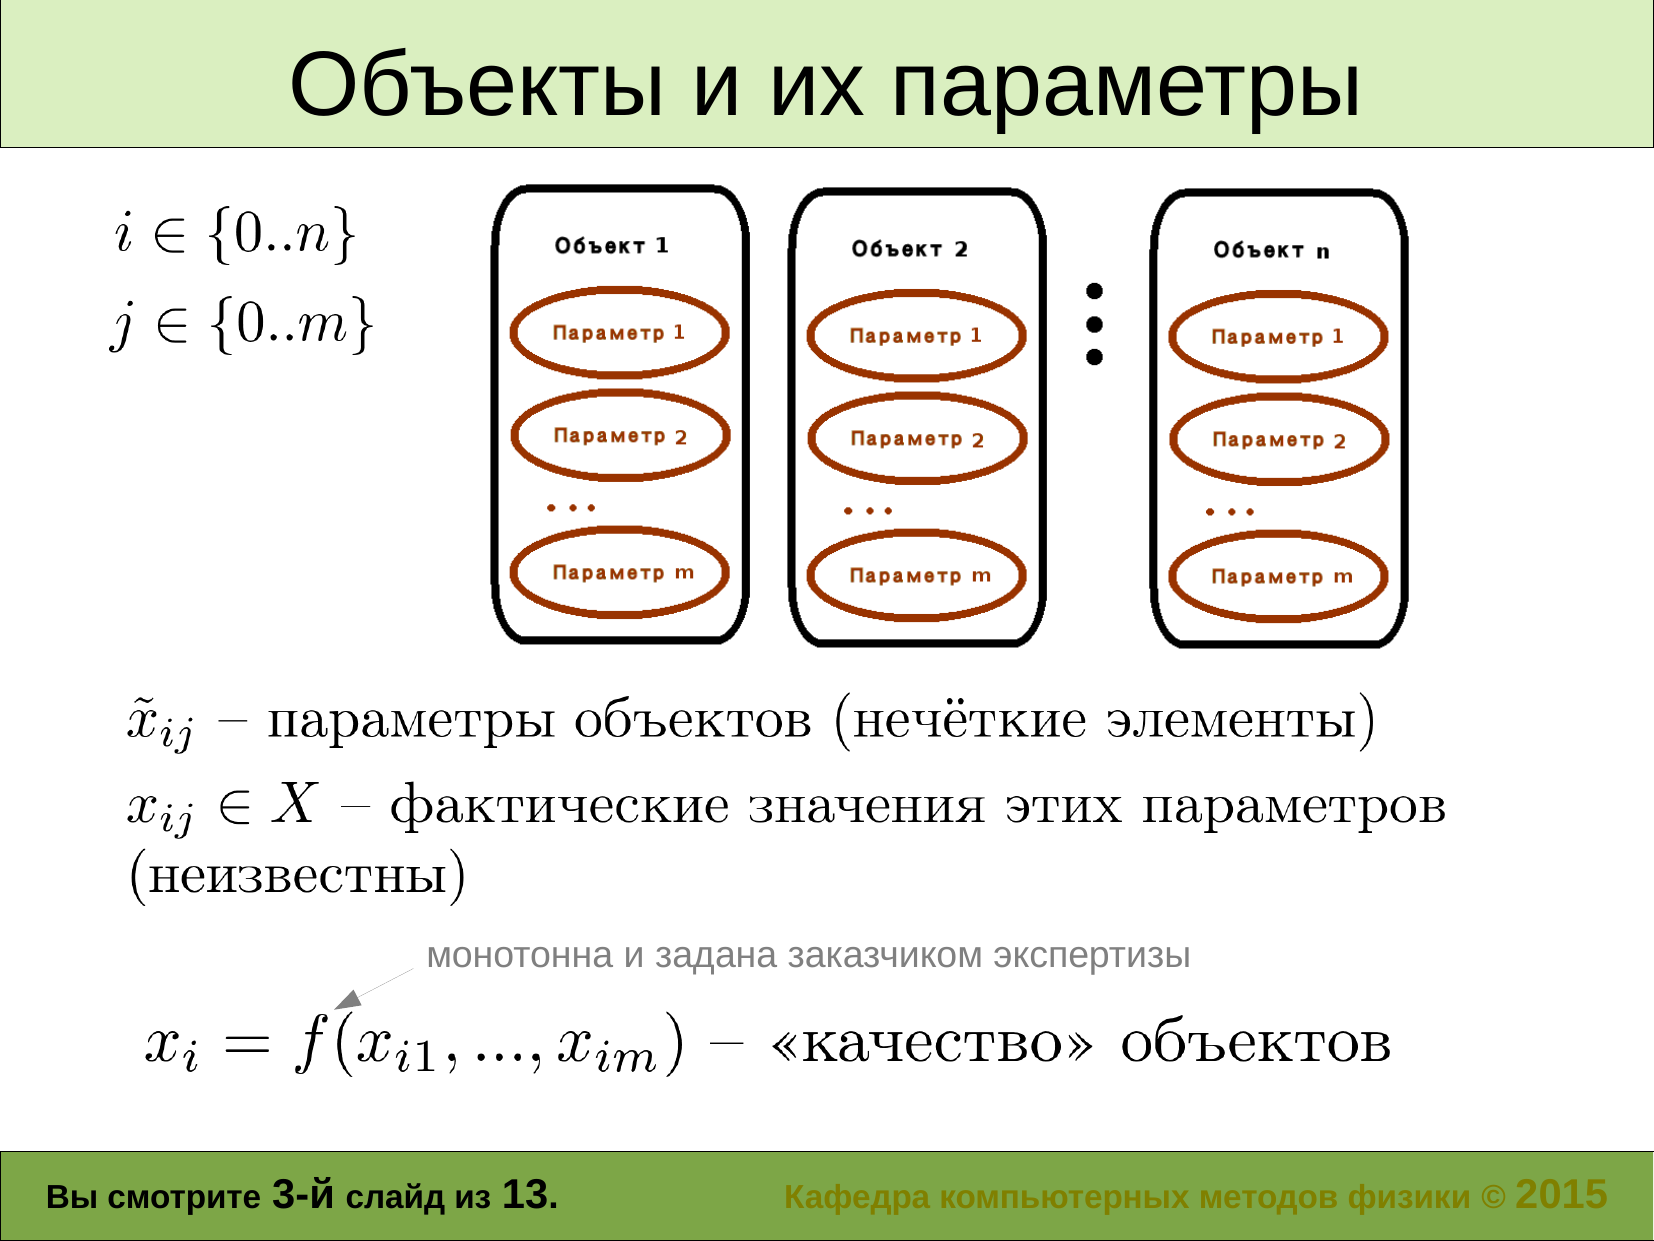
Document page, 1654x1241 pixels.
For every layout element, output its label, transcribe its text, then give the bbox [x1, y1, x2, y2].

picture [108, 296, 373, 355]
picture [127, 692, 1373, 754]
picture [457, 160, 1430, 680]
title Объекты и их параметры [82, 32, 1571, 136]
picture [145, 1011, 1390, 1078]
picture [115, 206, 355, 265]
text_box монотонна и задана заказчиком экспертизы [411, 925, 1207, 983]
picture [127, 781, 1445, 906]
